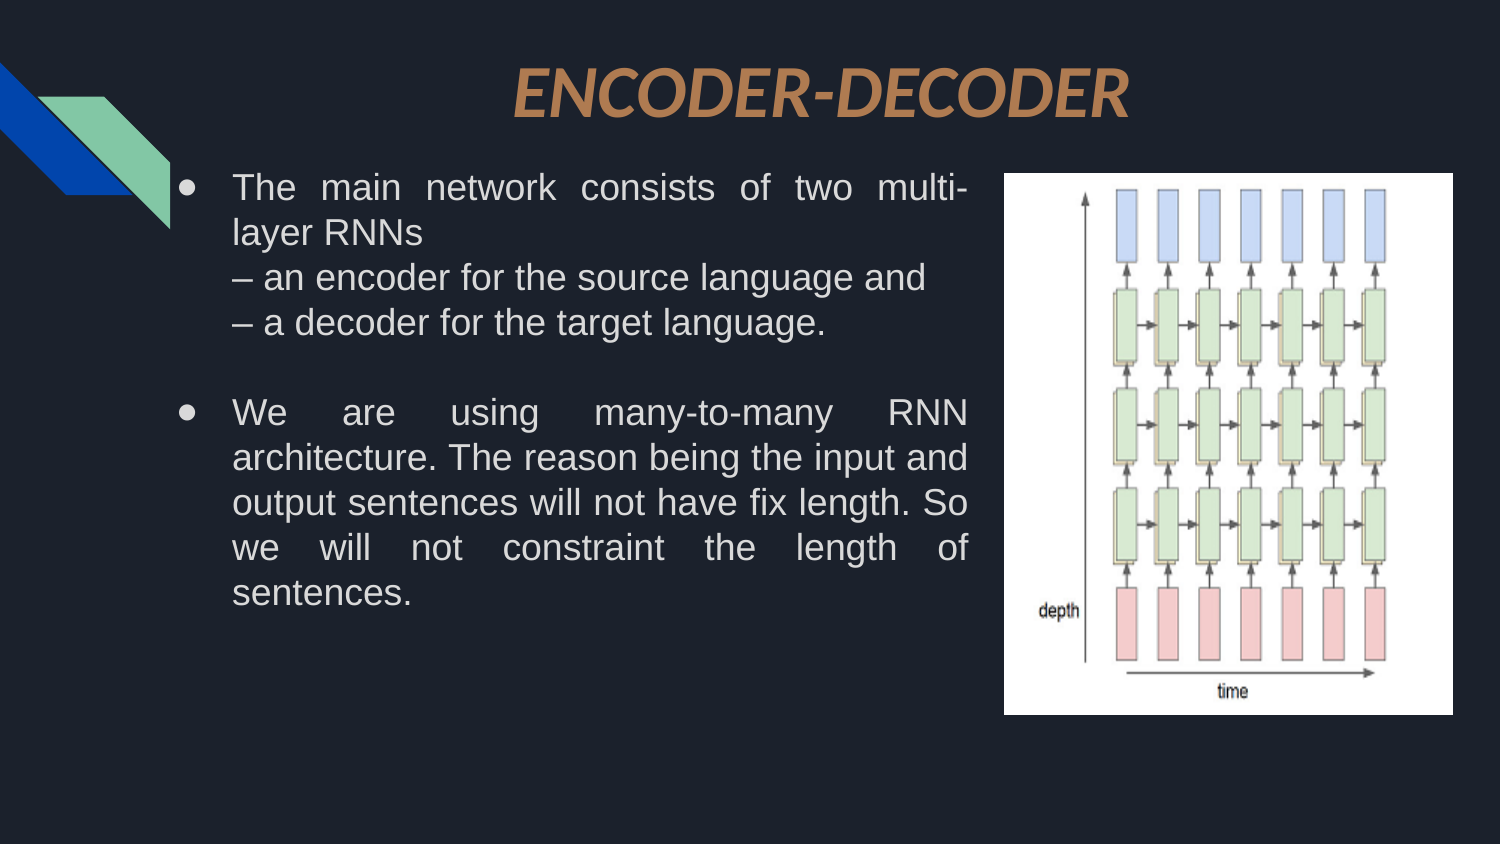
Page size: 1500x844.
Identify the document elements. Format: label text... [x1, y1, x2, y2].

picture [1004, 173, 1453, 715]
list The main network consists of two multi-layer RNNs – an encoder for the source language and – a decoder for the target language. We are using many-to-many RNN architecture. The reason being the input and output sentences will not have fix length. So we will not constraint the length of sentences. [142, 148, 984, 823]
title ENCODER-DECODER [245, 27, 1400, 132]
